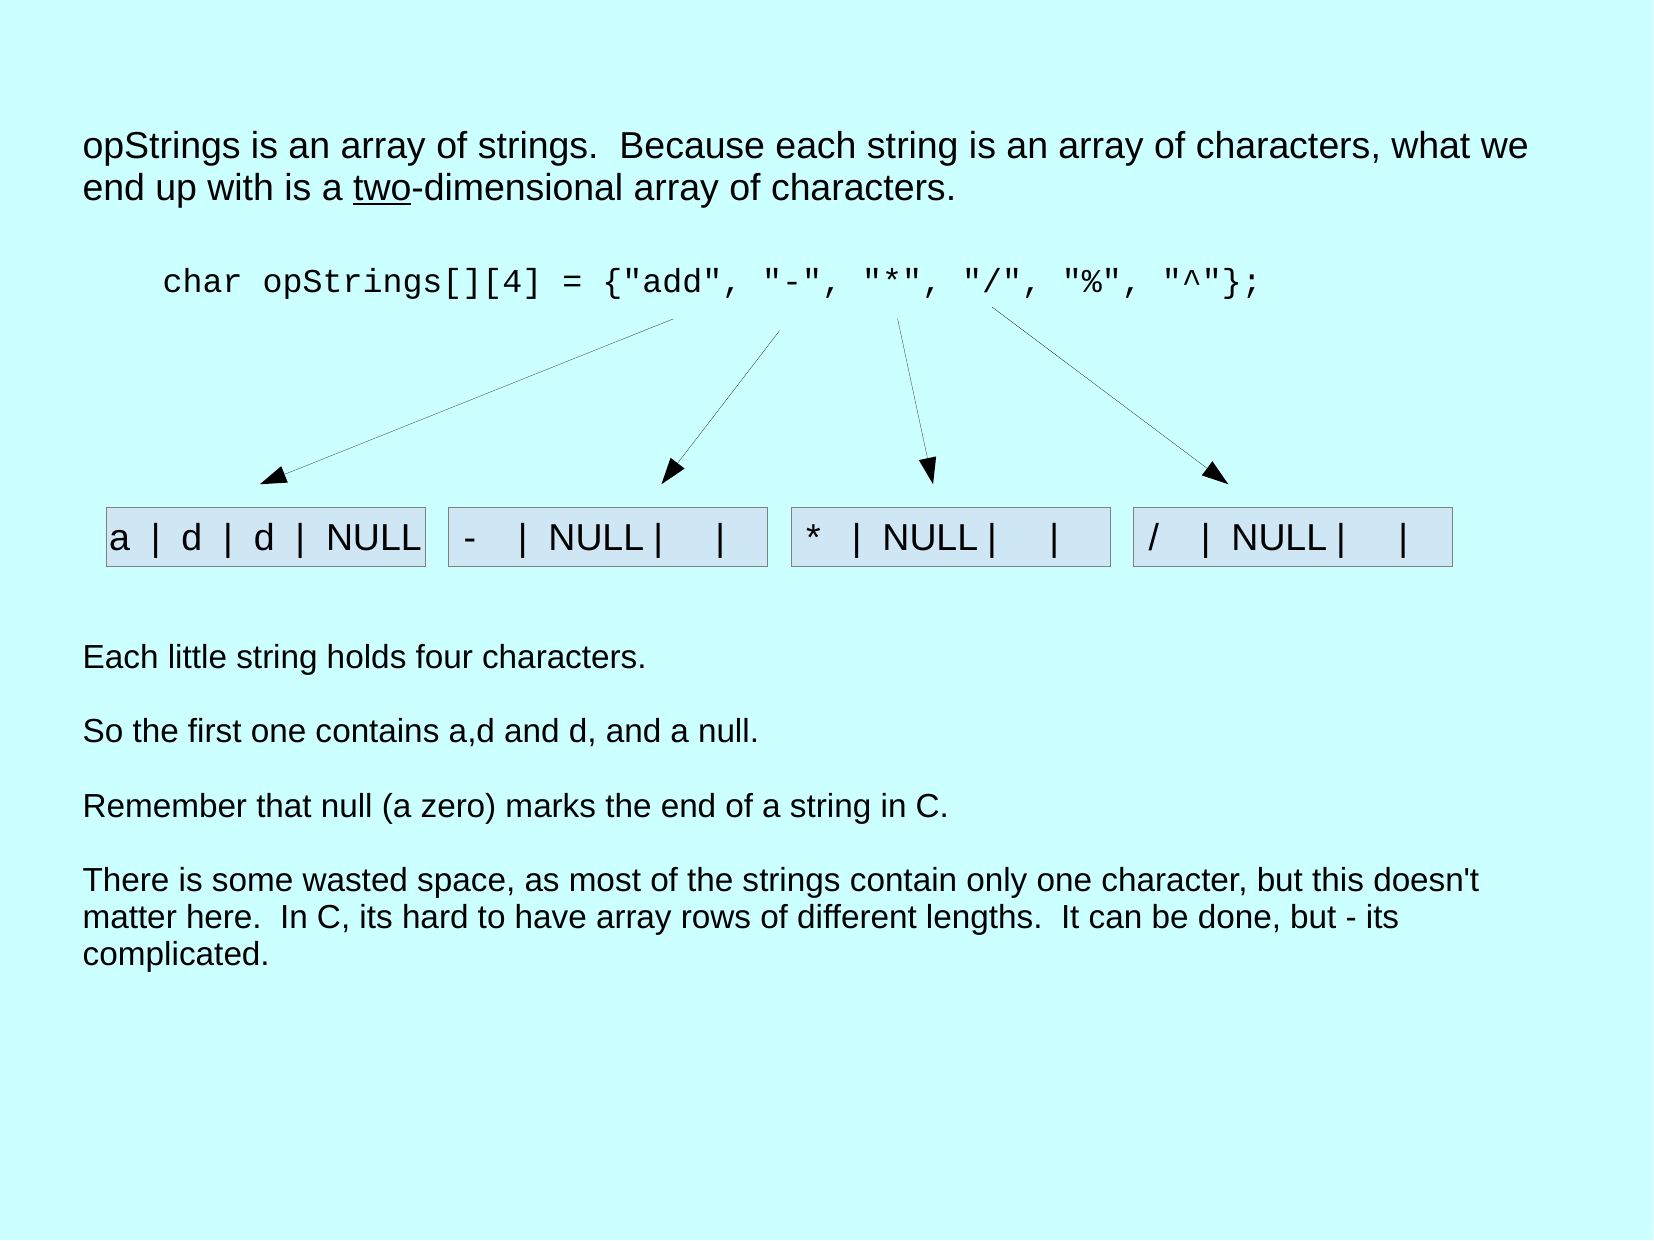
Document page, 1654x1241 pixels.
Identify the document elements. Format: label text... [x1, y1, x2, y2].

text_box a | d | d | NULL [106, 507, 426, 567]
text_box - | NULL | | [448, 507, 768, 567]
subtitle opStrings is an array of strings. Because each string is an array of characters, what we end up with is a two-dimensional array of characters. char opStrings[][4] = {"add", "-", "*", "/", "%", "^"}; Each little string holds four characters. So the first one contains a,d and d, and a null. Remember that null (a zero) marks the end of a string in C. There is some wasted space, as most of the strings contain only one character, but this doesn't matter here. In C, its hard to have array rows of different lengths. It can be done, but - its complicated. [82, 82, 1583, 1158]
text_box / | NULL | | [1133, 507, 1453, 567]
text_box * | NULL | | [791, 507, 1111, 567]
